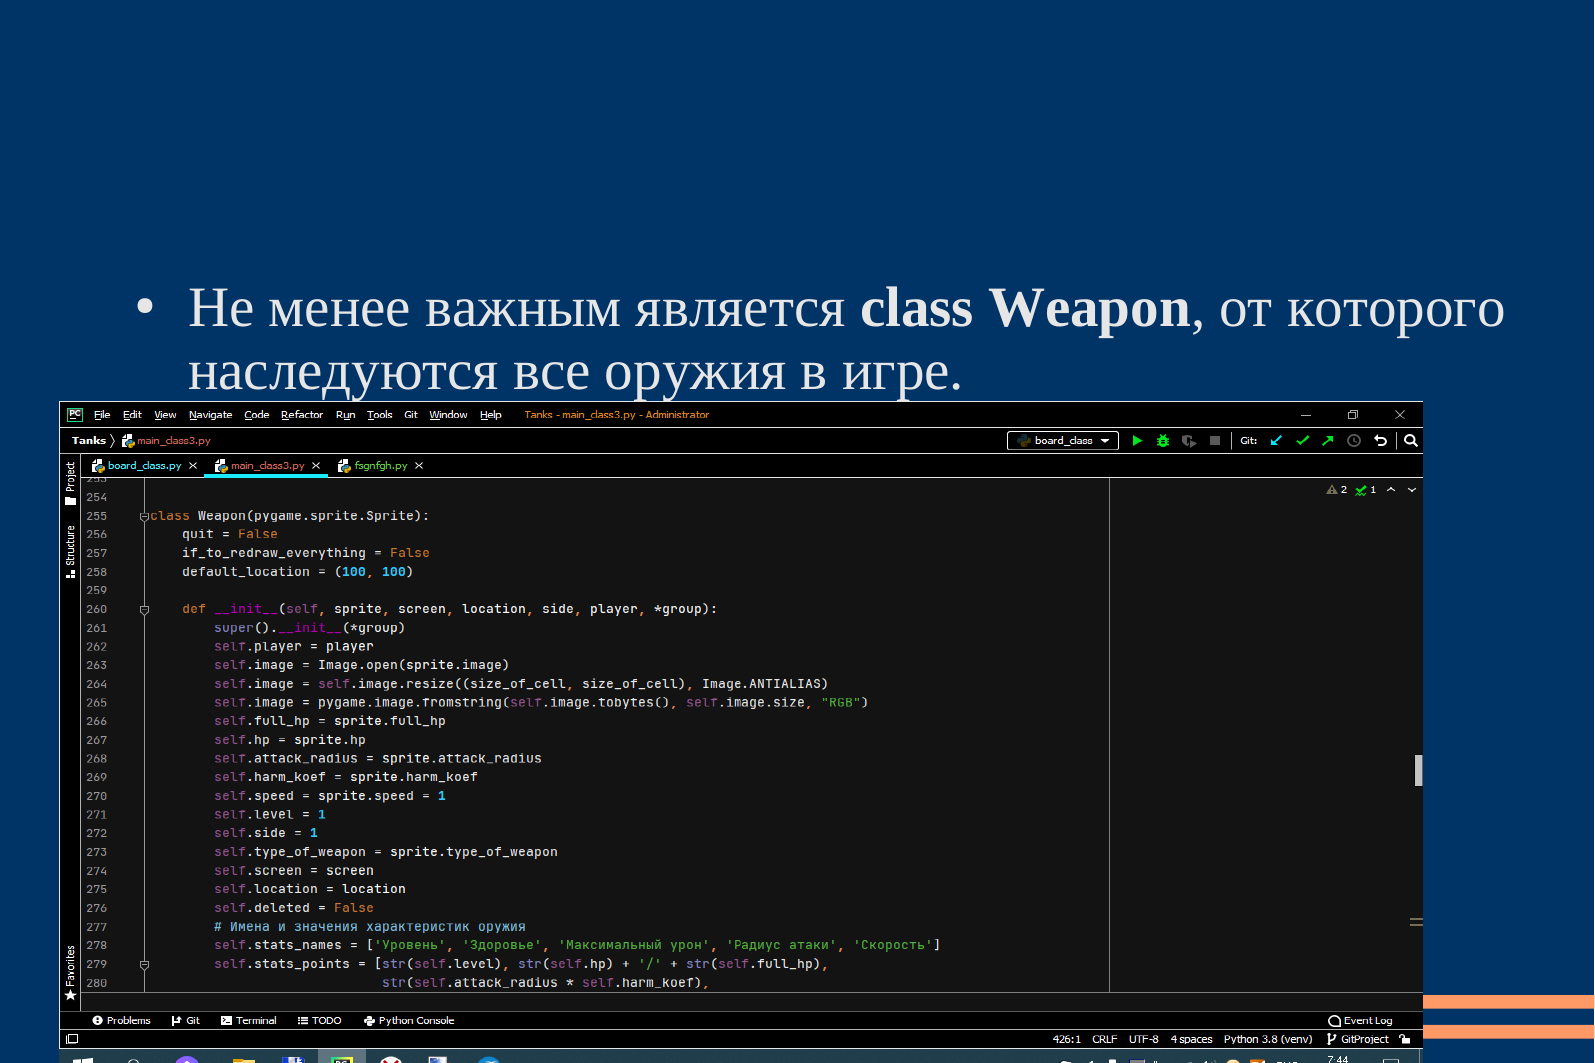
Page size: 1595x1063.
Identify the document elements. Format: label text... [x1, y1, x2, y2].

list Не менее важным является class Weapon, от которого наследуются все оружия в игре. [117, 276, 1571, 426]
picture [59, 401, 1423, 1063]
